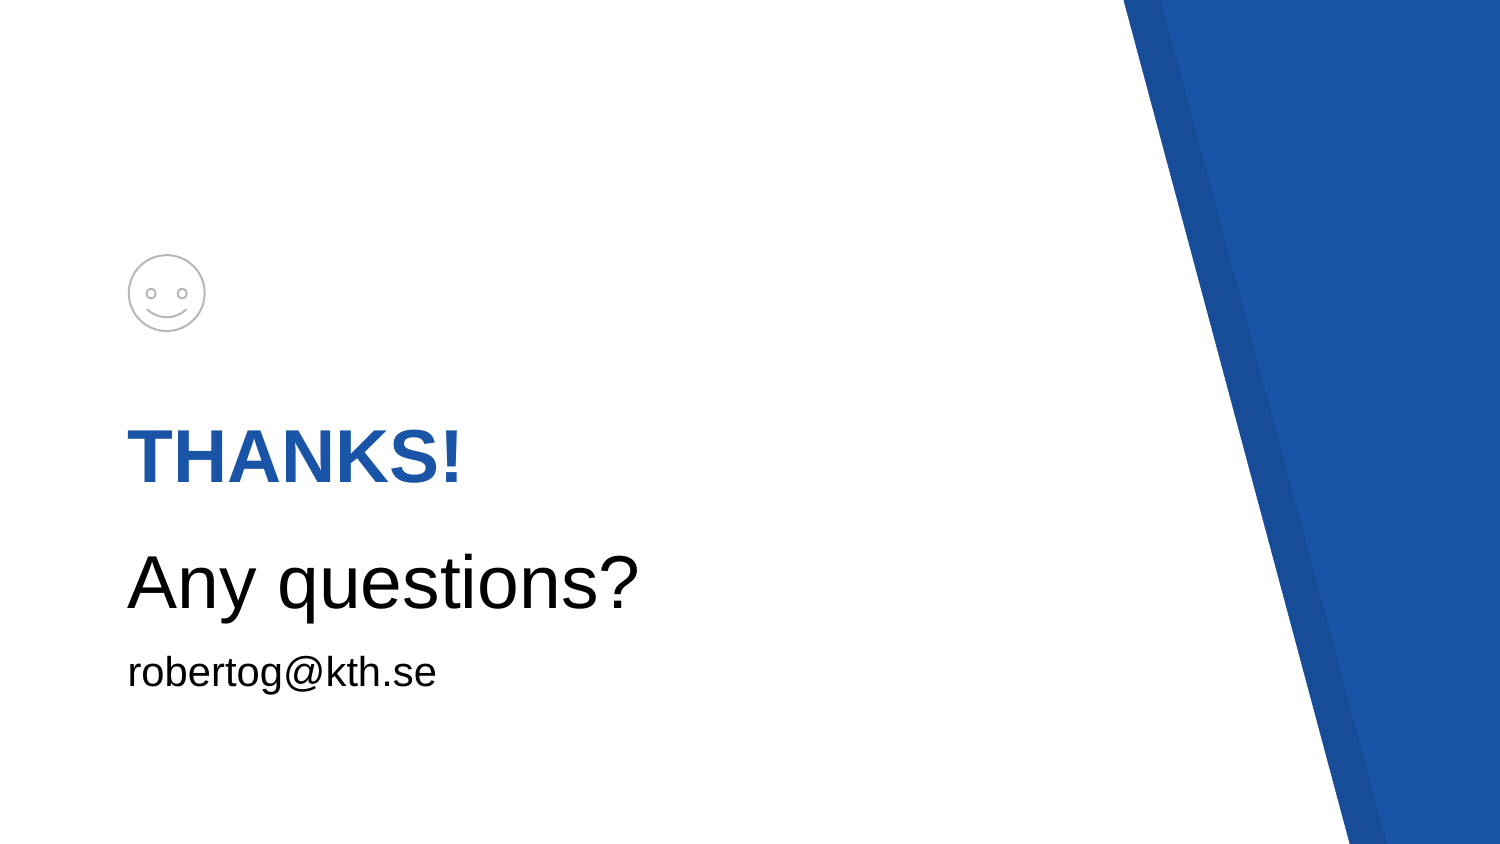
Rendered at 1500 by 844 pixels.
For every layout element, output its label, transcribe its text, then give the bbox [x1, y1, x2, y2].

title THANKS! [146, 322, 188, 330]
title THANKS! [112, 322, 856, 513]
subtitle Any questions? [112, 519, 856, 629]
list robertog@kth.se [112, 629, 1192, 795]
